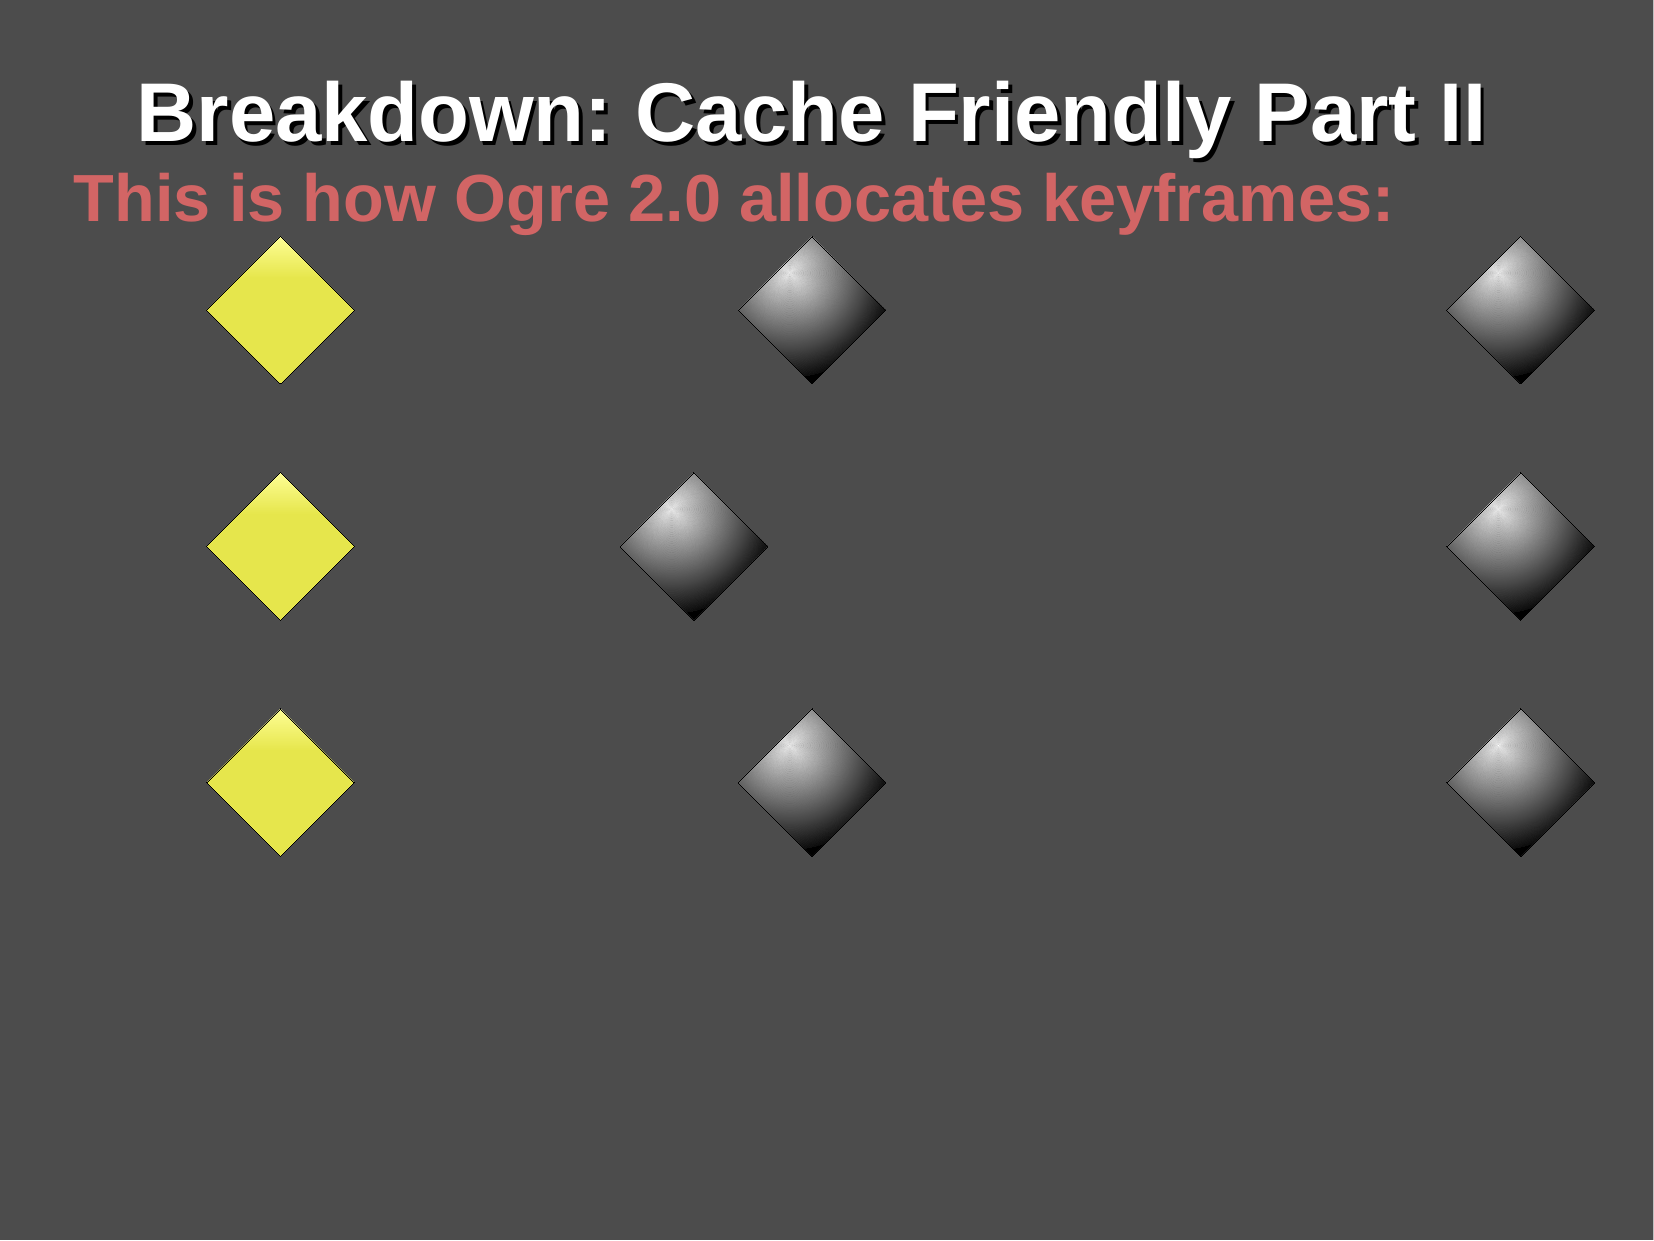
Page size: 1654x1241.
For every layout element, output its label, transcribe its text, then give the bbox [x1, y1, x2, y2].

text_box [1446, 244, 1595, 384]
text_box [738, 244, 886, 384]
text_box [206, 472, 355, 621]
text_box [738, 708, 886, 857]
text_box [1446, 472, 1595, 621]
text_box [206, 244, 355, 384]
text_box Breakdown: Cache Friendly Part II [88, 59, 1536, 153]
text_box This is how Ogre 2.0 allocates keyframes: [59, 153, 1565, 244]
text_box [1446, 708, 1595, 857]
text_box [206, 708, 355, 857]
text_box [620, 472, 768, 621]
